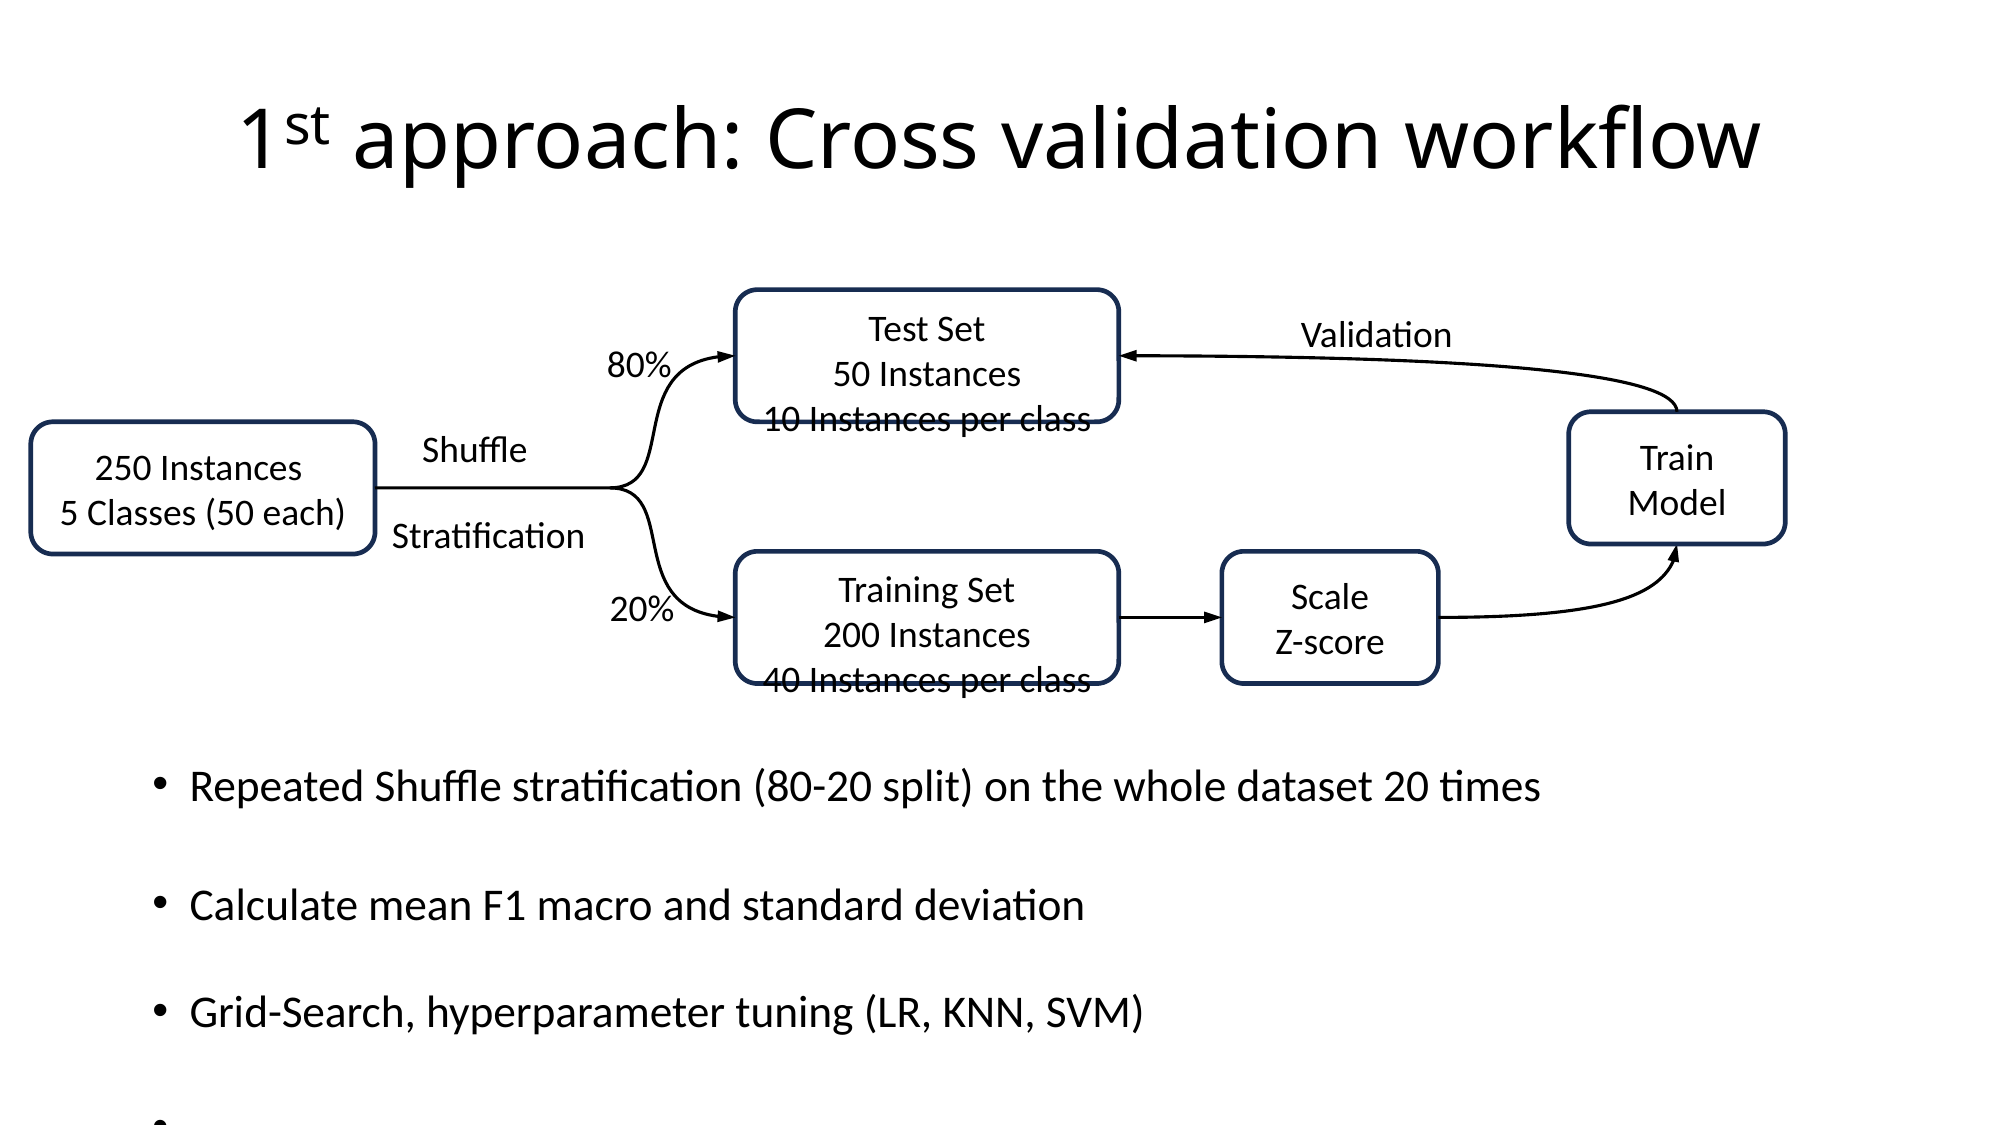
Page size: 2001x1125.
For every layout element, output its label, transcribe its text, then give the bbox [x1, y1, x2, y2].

text_box 20% [667, 576, 698, 609]
text_box Shuffle [407, 417, 573, 478]
text_box 250 Instances 5 Classes (50 each) [30, 421, 376, 555]
title 1st approach: Cross validation workflow [137, 59, 1863, 224]
text_box Training Set 200 Instances 40 Instances per class [735, 551, 1119, 684]
text_box Stratification [376, 503, 603, 564]
list Repeated Shuffle stratification (80-20 split) on the whole dataset 20 times Calculate mean F1 macro and standard deviation Grid-Search, hyperparameter tuning (LR, KNN, SVM) [137, 759, 1863, 1088]
text_box 20% [594, 576, 698, 638]
text_box Validation [1285, 302, 1577, 364]
text_box Train Model [1568, 411, 1786, 545]
text_box Scale Z-score [1221, 551, 1439, 684]
text_box 80% [591, 332, 695, 394]
text_box Test Set 50 Instances 10 Instances per class [735, 289, 1119, 422]
